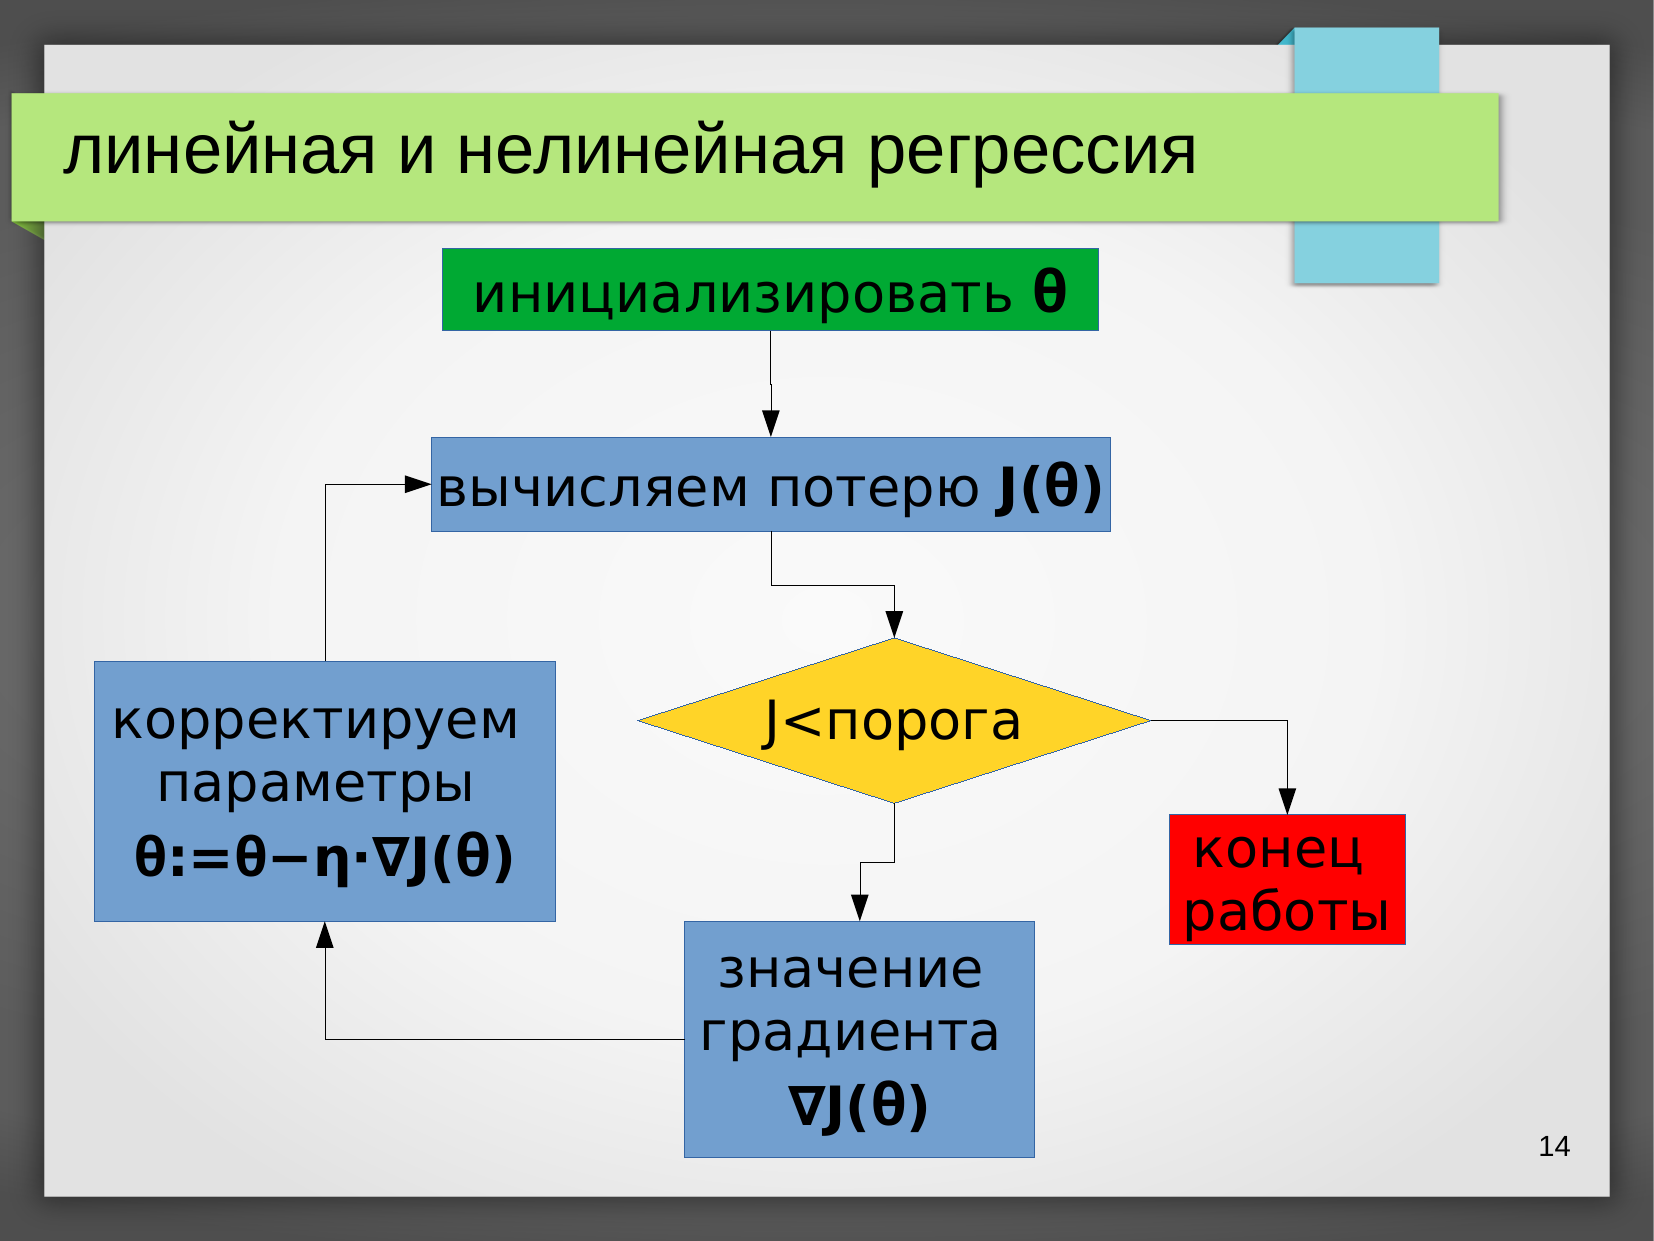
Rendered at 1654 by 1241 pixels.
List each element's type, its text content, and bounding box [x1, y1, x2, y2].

picture [0, 0, 1654, 1241]
text_box J<порога [637, 637, 1150, 804]
text_box конец работы [1169, 814, 1406, 945]
text_box корректируем параметры θ:=θ−η⋅∇J(θ) [94, 661, 556, 922]
text_box вычисляем потерю J(θ) [431, 437, 1111, 532]
title линейная и нелинейная регрессия [63, 106, 1469, 193]
text_box инициализировать θ [442, 248, 1099, 331]
text_box значение градиента ∇J(θ) [684, 921, 1035, 1158]
